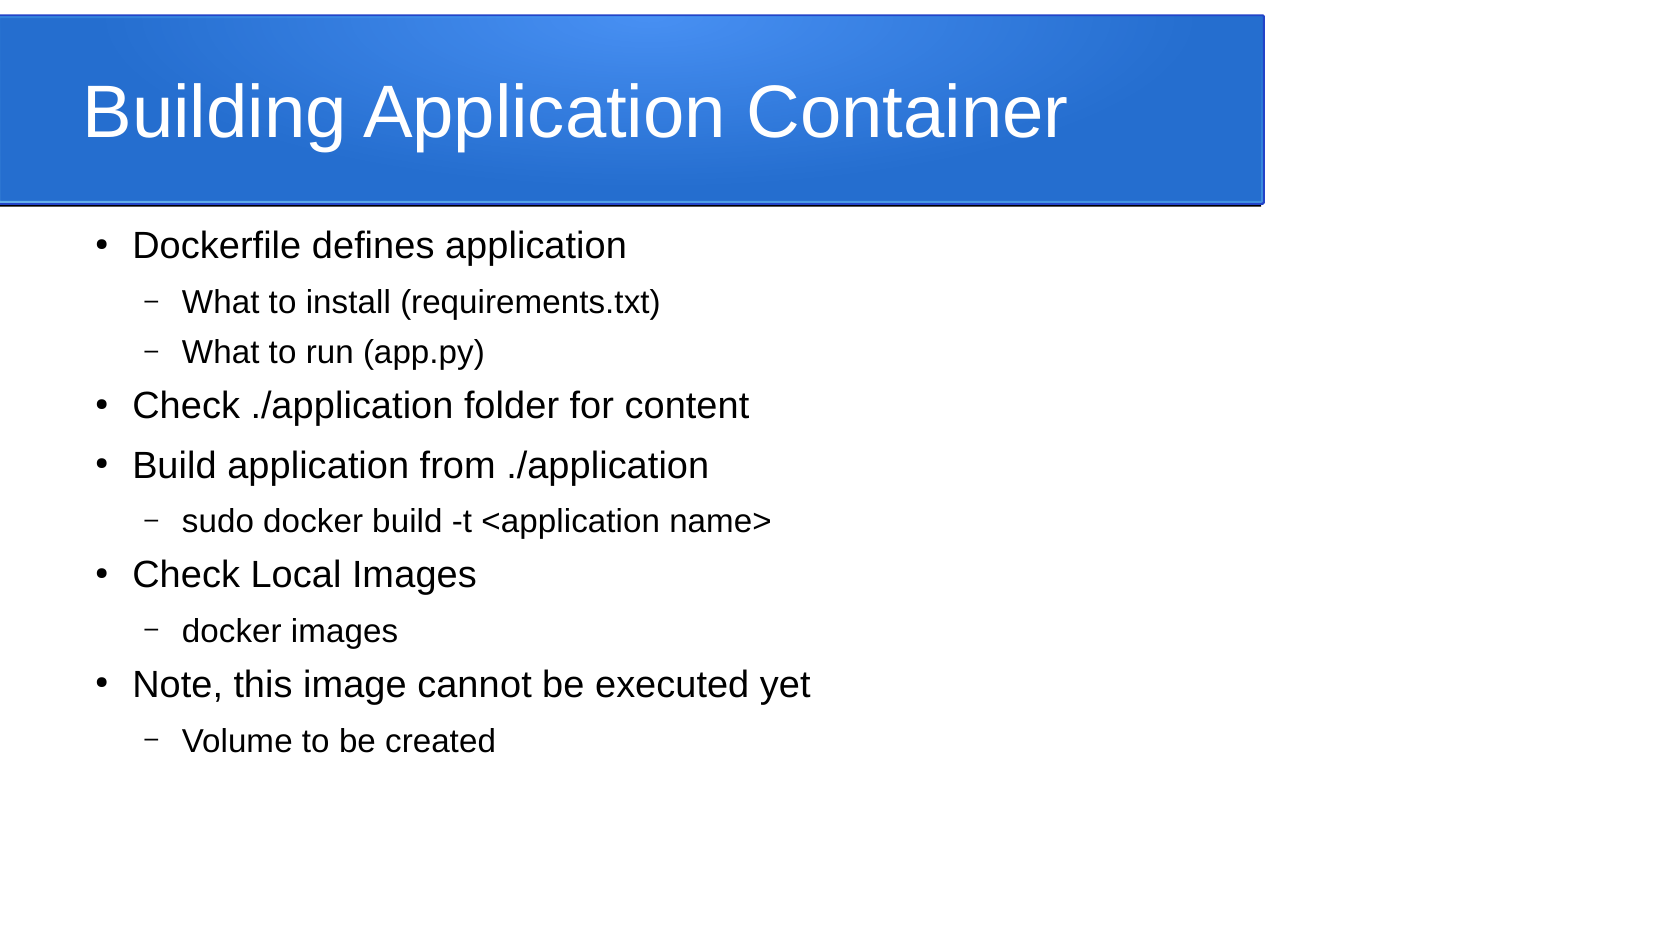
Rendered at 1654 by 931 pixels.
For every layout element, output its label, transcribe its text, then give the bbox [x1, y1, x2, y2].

title Building Application Container [82, 35, 1235, 189]
list Dockerfile defines application What to install (requirements.txt) What to run (app.py) Check ./application folder for content Build application from ./application sudo docker build -t <application name> Check Local Images docker images Note, this image cannot be executed yet Volume to be created [82, 224, 1571, 764]
